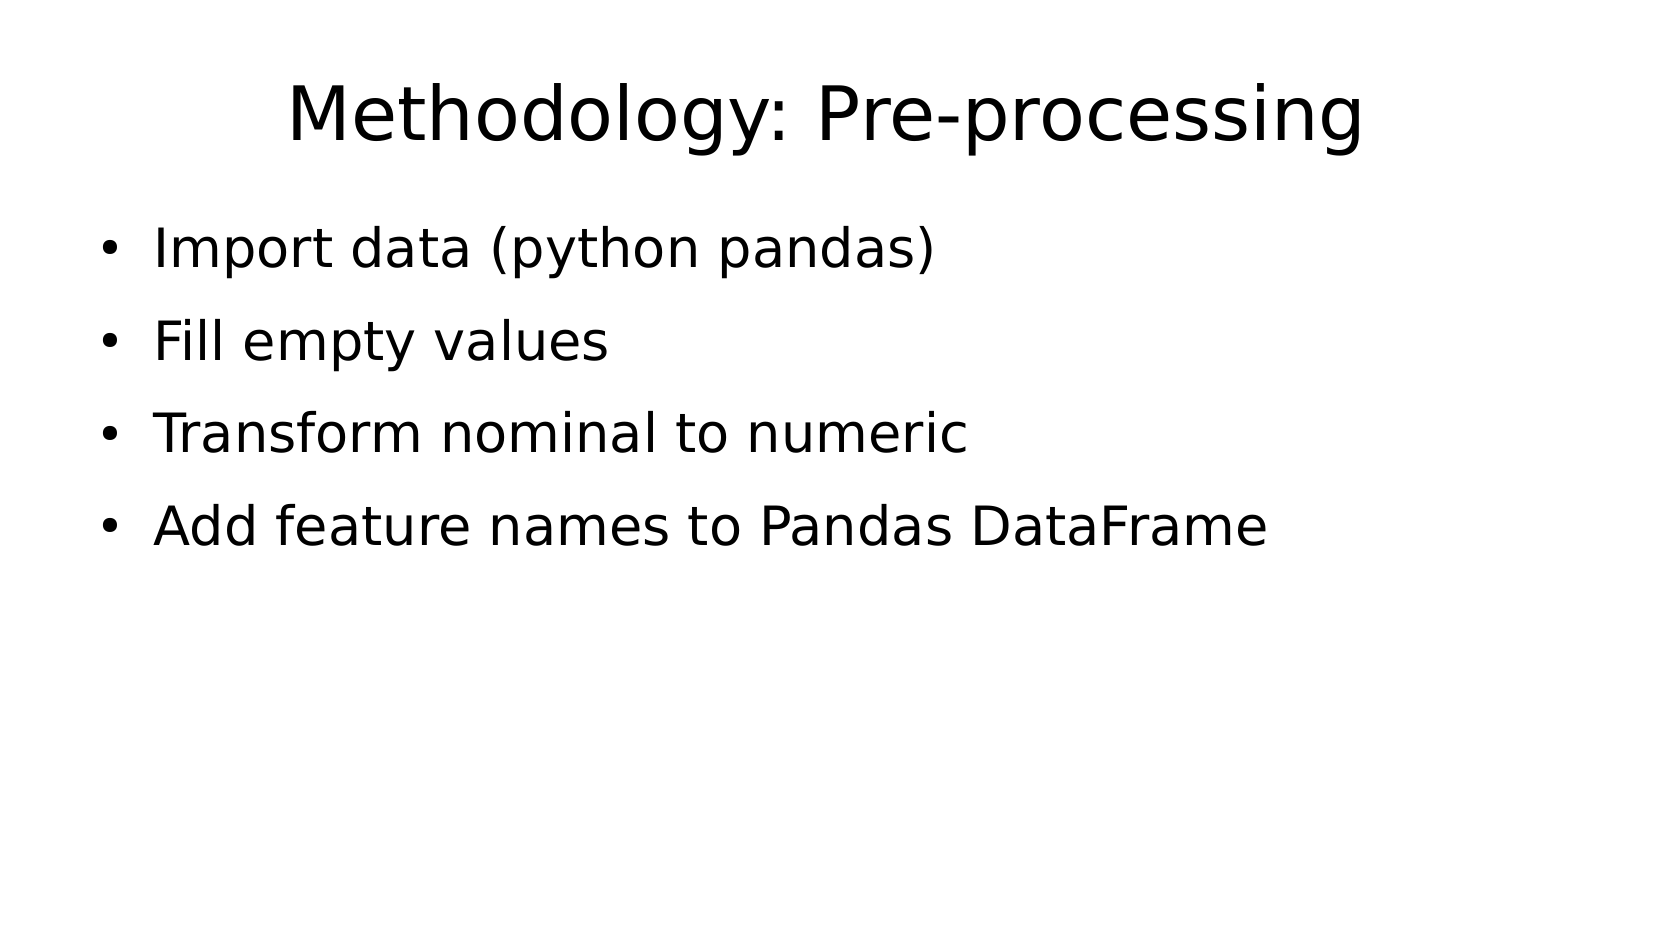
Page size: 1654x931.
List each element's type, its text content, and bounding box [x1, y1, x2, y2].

title Methodology: Pre-processing [82, 37, 1571, 193]
list Import data (python pandas) Fill empty values Transform nominal to numeric Add feature names to Pandas DataFrame [82, 217, 1571, 758]
